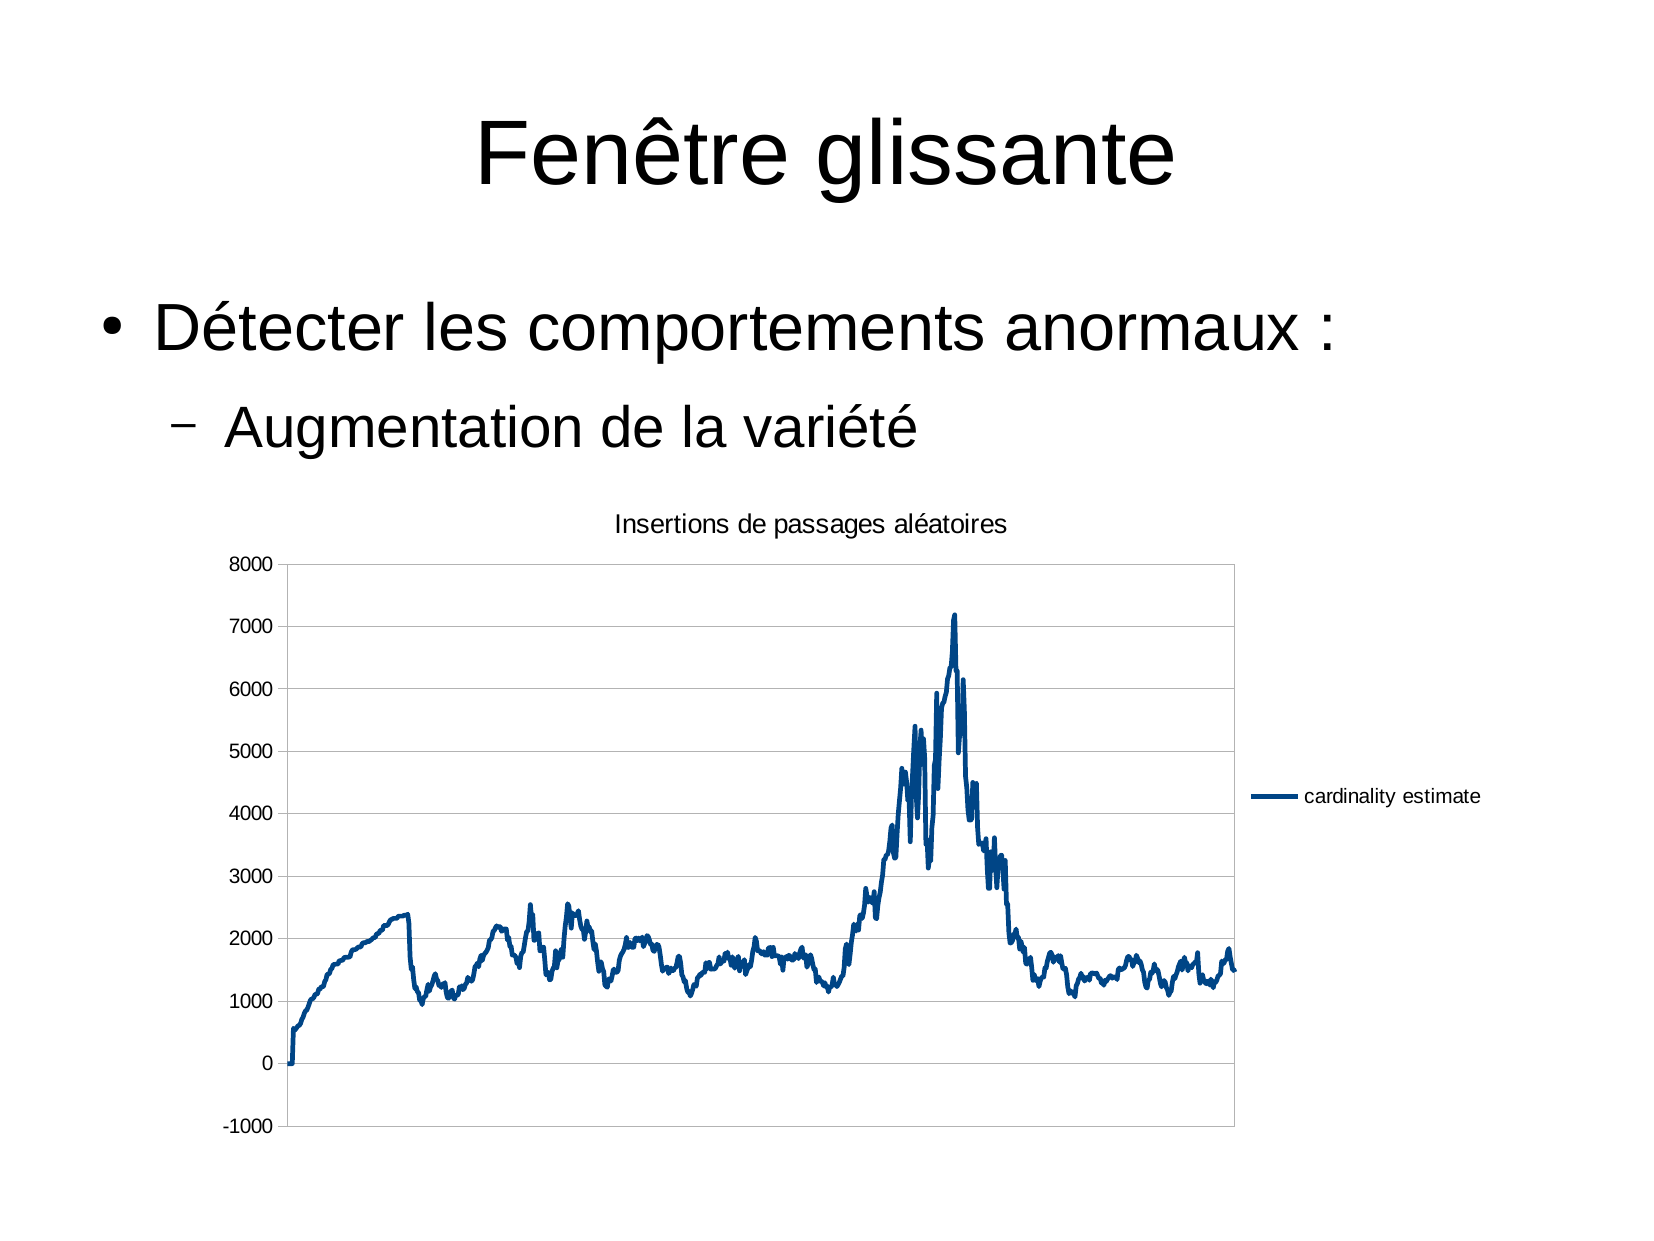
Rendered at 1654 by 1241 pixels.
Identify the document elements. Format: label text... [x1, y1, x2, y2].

list Augmentation de la variété [82, 290, 1538, 1010]
title Fenêtre glissante [82, 49, 1571, 257]
chart [128, 480, 1494, 1200]
